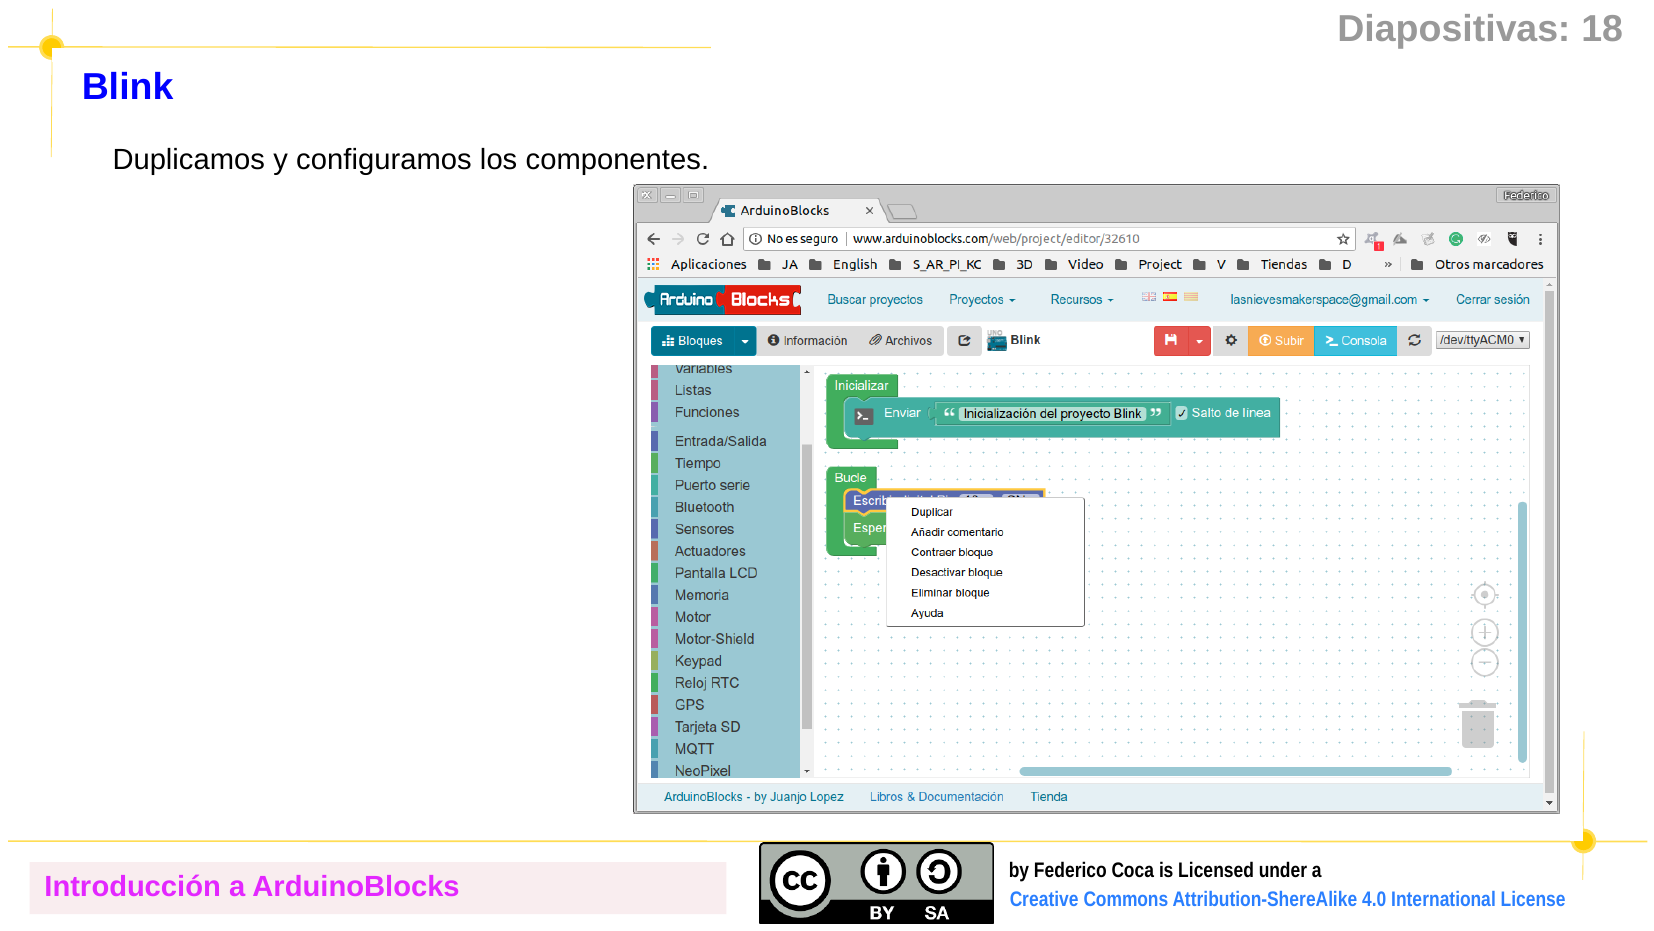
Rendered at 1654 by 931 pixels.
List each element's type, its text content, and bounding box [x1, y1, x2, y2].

text_box Blink [67, 58, 1207, 116]
text_box Duplicamos y configuramos los componentes. [97, 135, 1268, 282]
picture [633, 184, 1560, 814]
text_box Diapositivas: 18 [1322, 0, 1644, 57]
text_box Introducción a ArduinoBlocks [29, 862, 727, 915]
